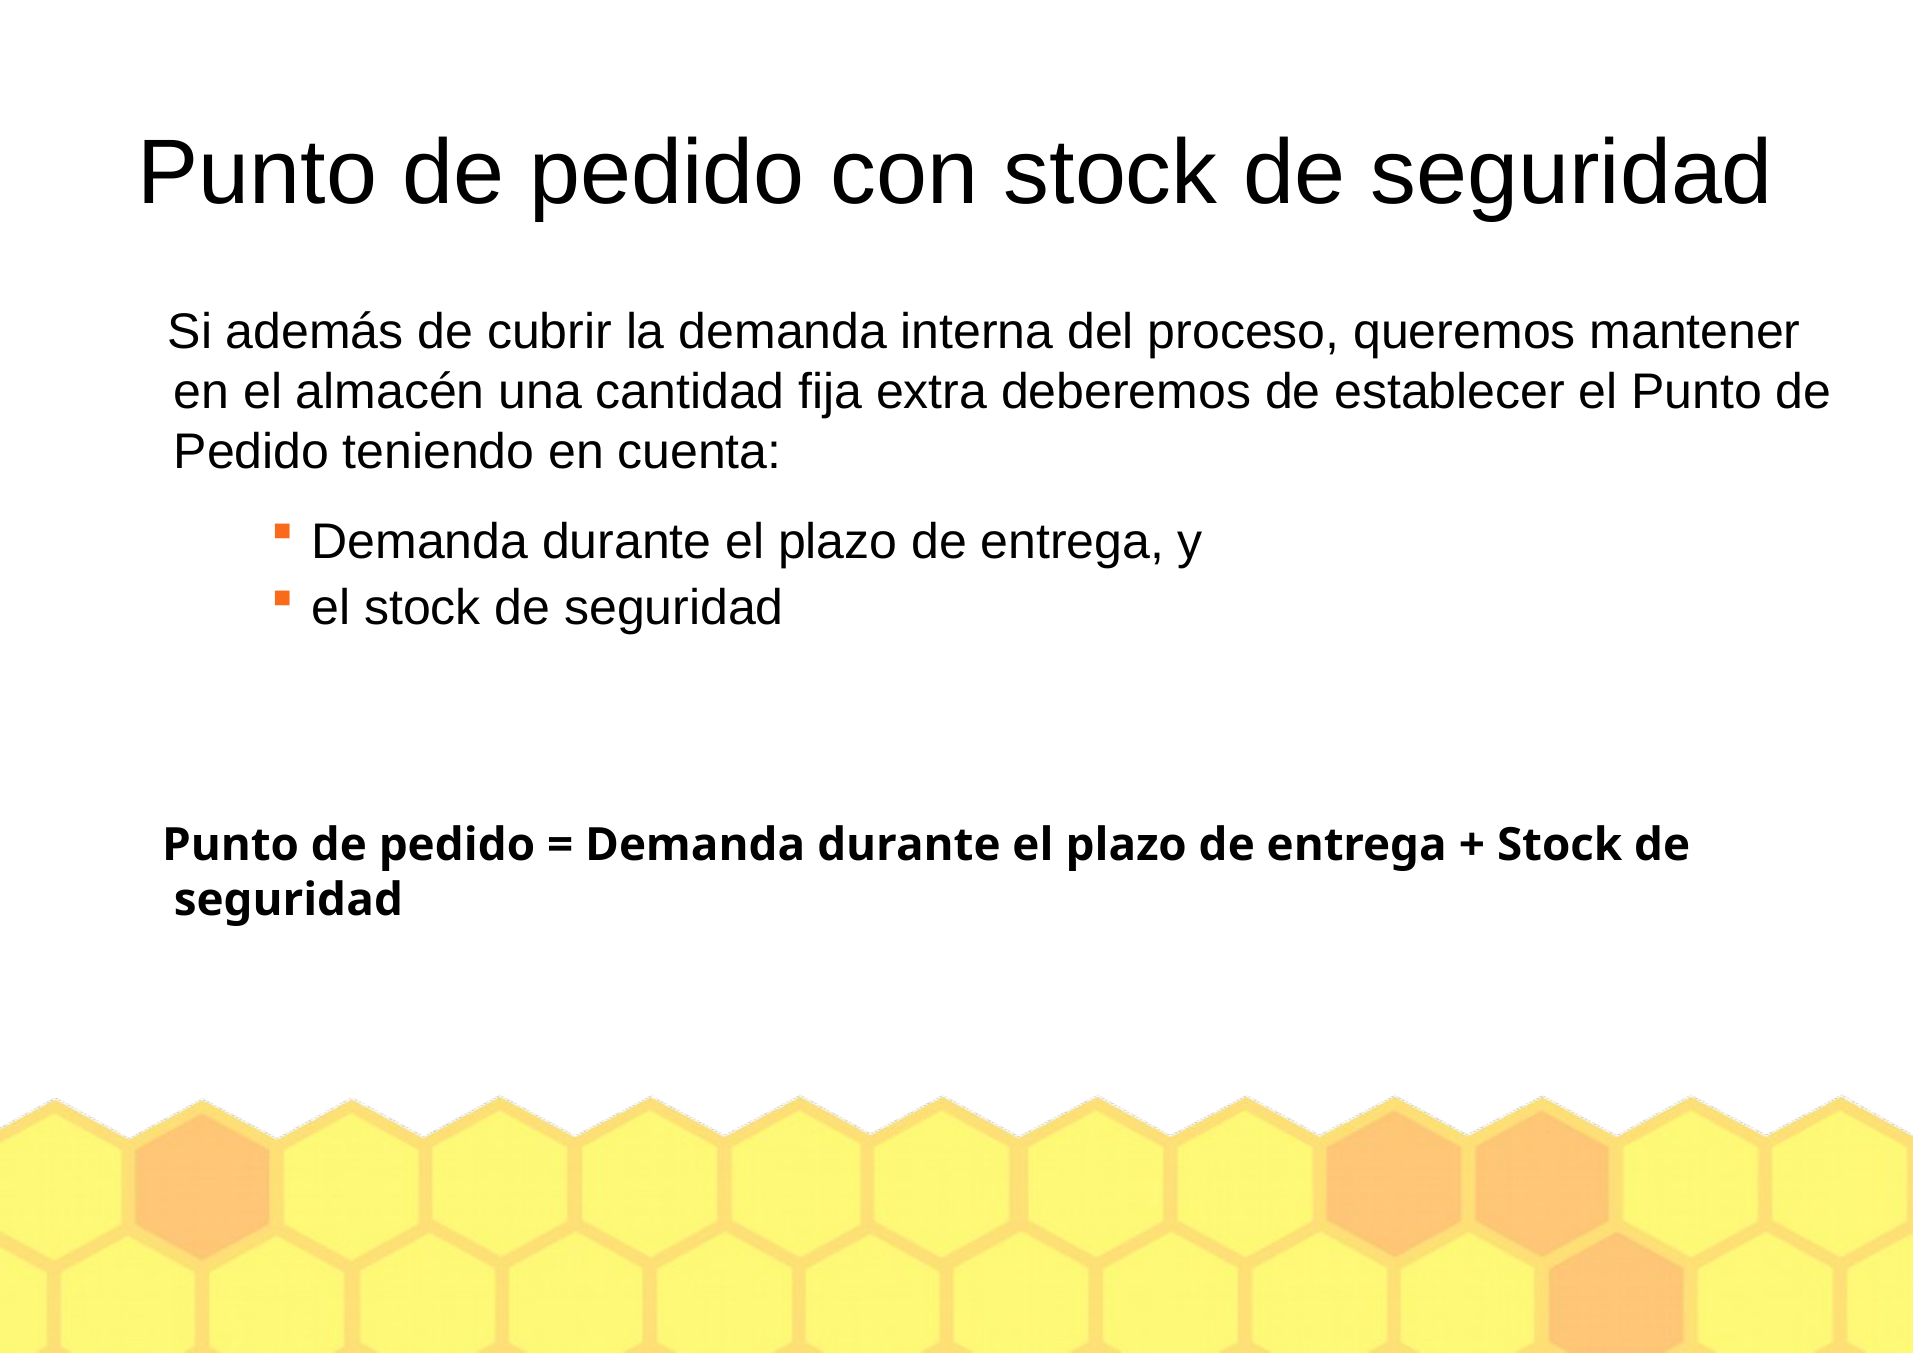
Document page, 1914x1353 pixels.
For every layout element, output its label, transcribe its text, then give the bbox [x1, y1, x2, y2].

list Si además de cubrir la demanda interna del proceso, queremos mantener en el almacén una cantidad fija extra deberemos de establecer el Punto de Pedido teniendo en cuenta: Demanda durante el plazo de entrega, y el stock de seguridad Punto de pedido = Demanda durante el plazo de entrega + Stock de seguridad [117, 298, 1840, 1073]
picture [0, 1092, 1913, 1353]
title Punto de pedido con stock de seguridad [95, 53, 1818, 280]
